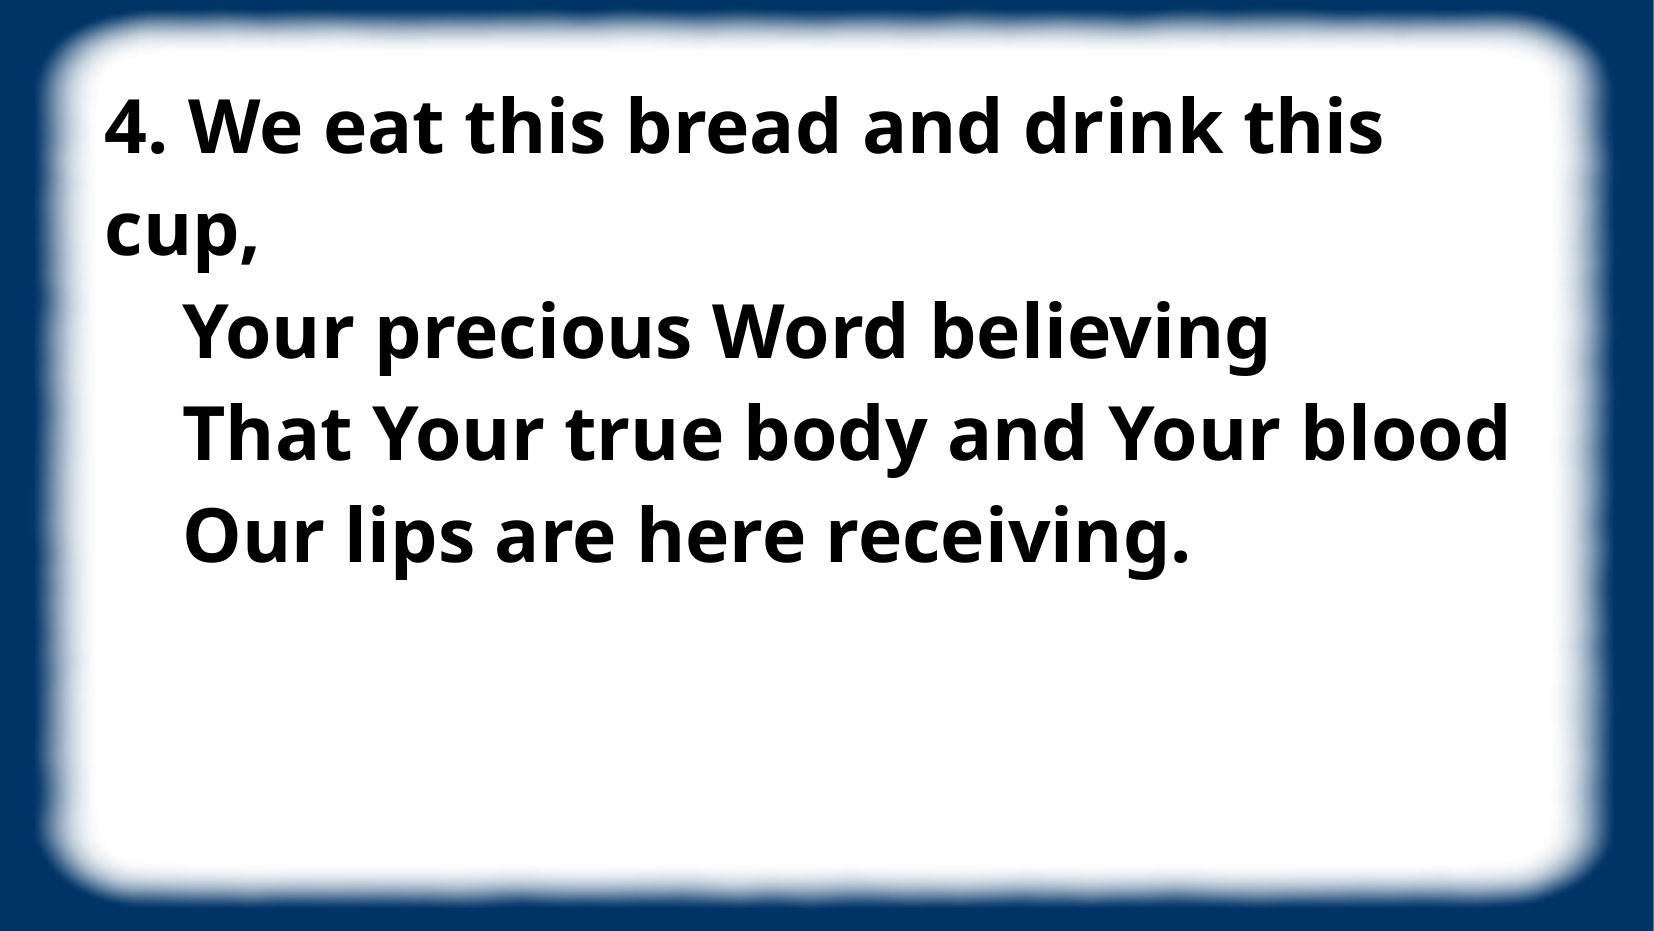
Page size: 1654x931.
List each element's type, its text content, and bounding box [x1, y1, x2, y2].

text_box 4. We eat this bread and drink this cup, Your precious Word believing That Your true body and Your blood Our lips are here receiving. [90, 65, 1546, 481]
picture [0, 0, 1654, 931]
